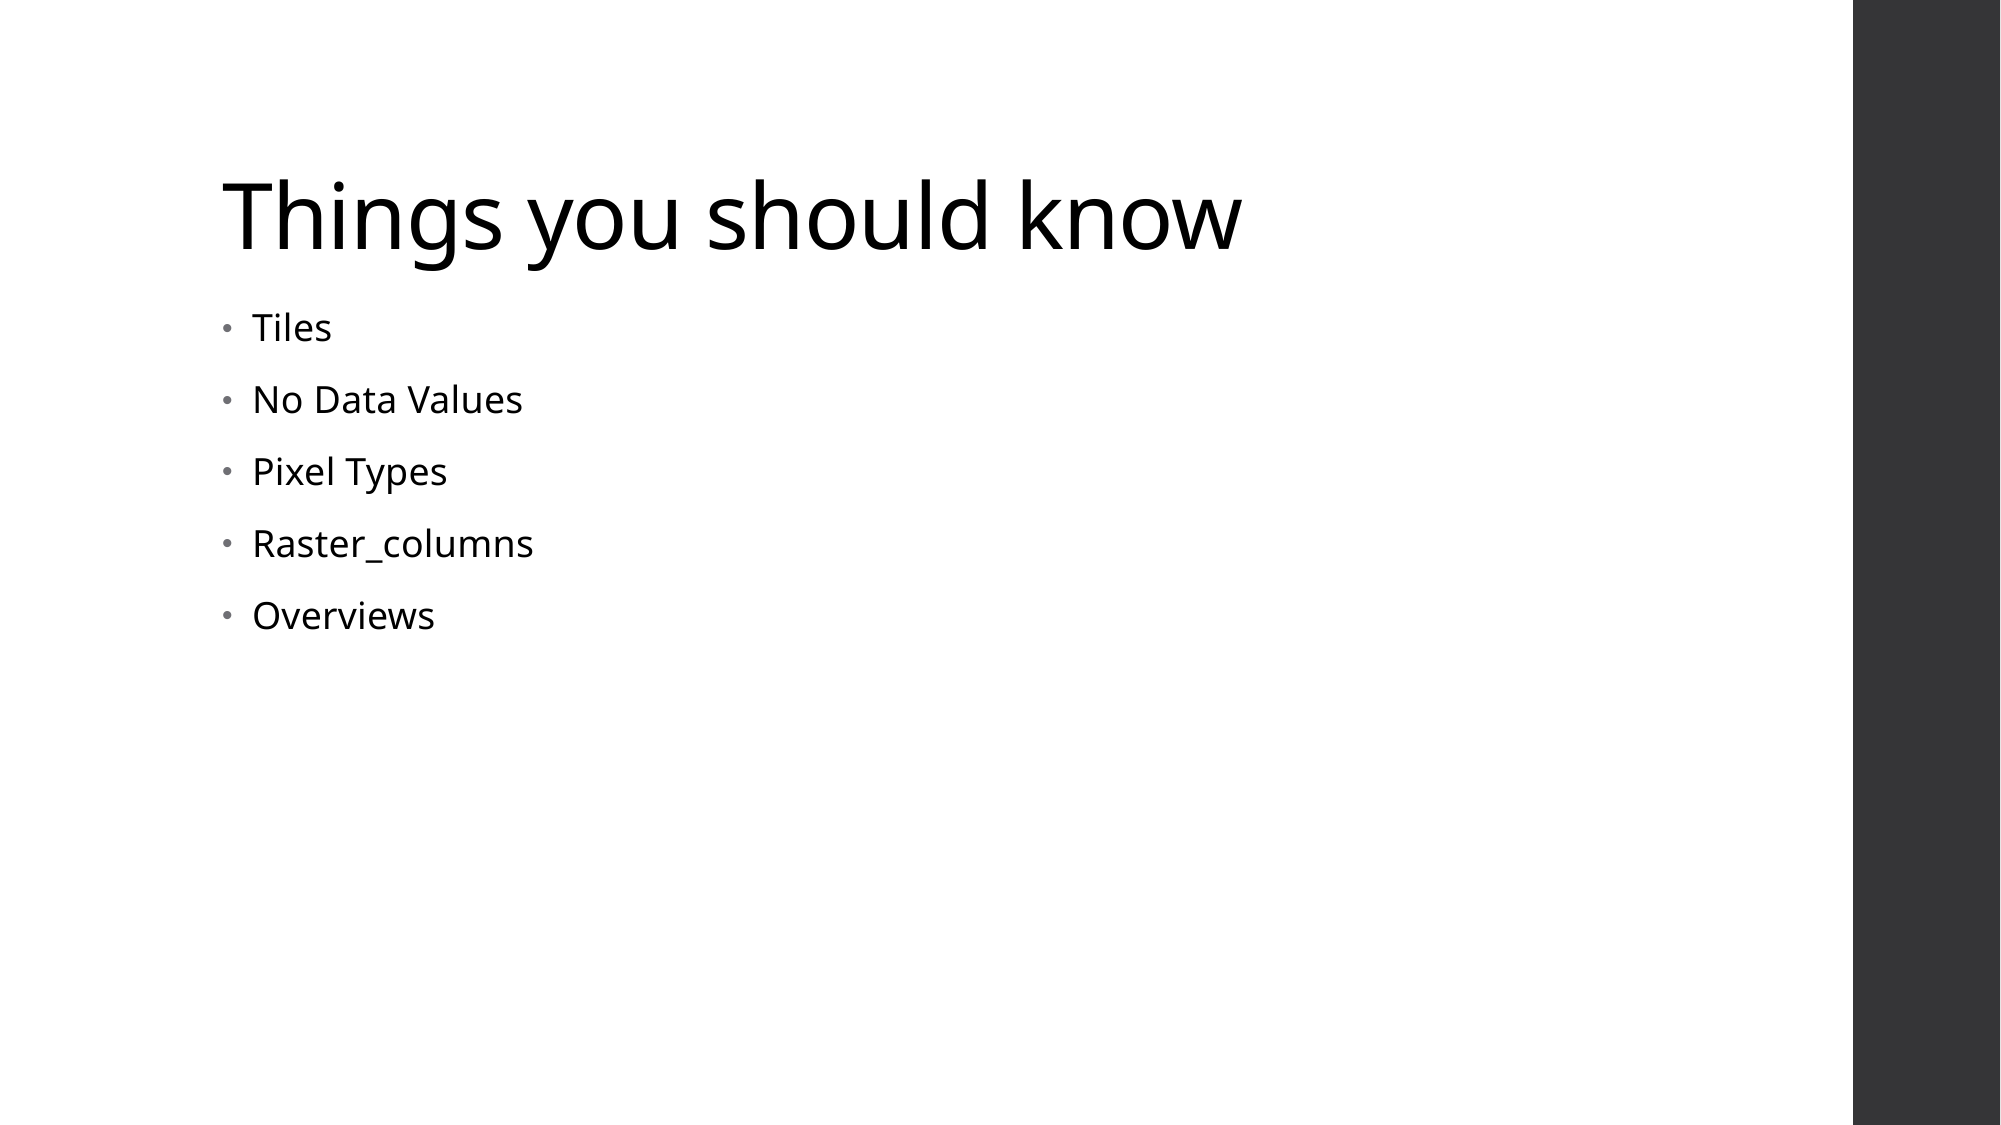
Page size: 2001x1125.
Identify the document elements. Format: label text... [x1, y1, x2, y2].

title Things you should know [206, 60, 1797, 278]
list Tiles No Data Values Pixel Types Raster_columns Overviews [206, 299, 1617, 1014]
